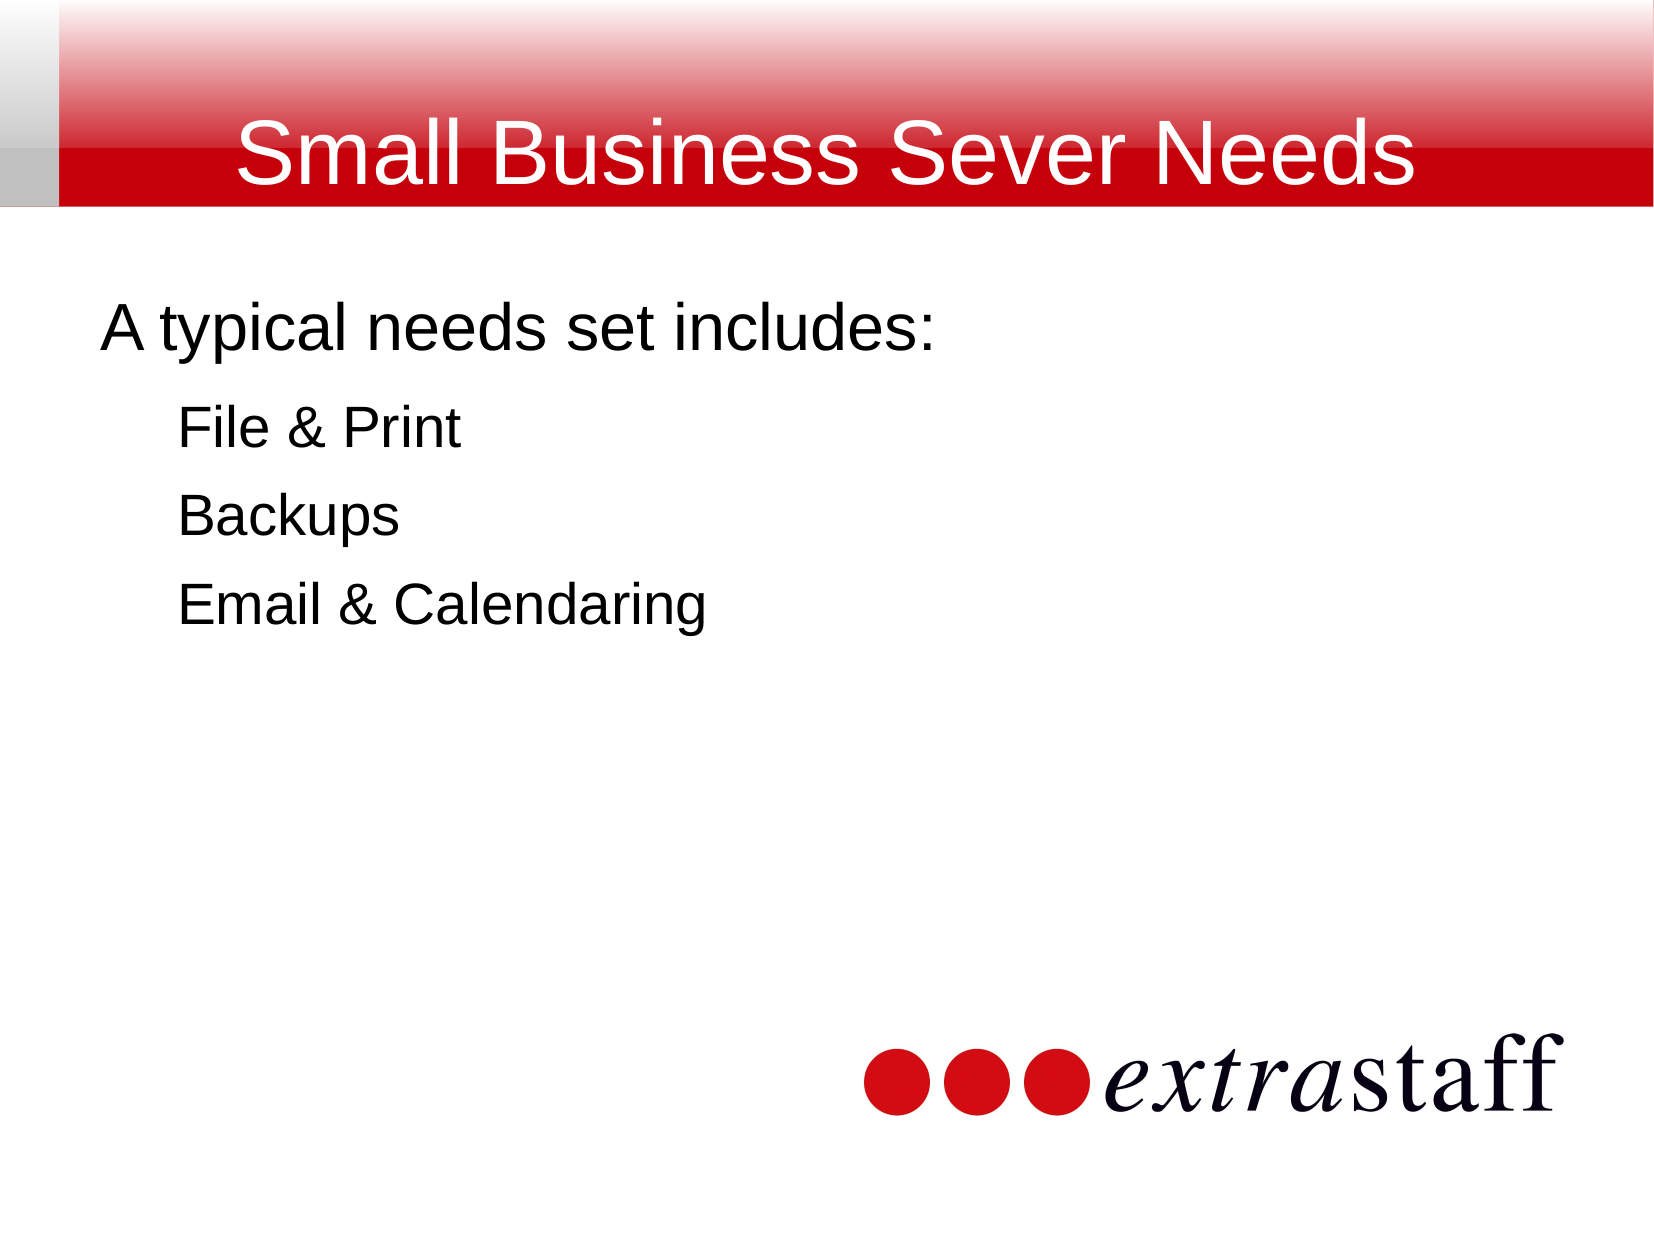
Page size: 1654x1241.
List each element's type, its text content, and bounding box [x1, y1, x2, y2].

picture [863, 1094, 1565, 1116]
list A typical needs set includes: File & Print Backups Email & Calendaring [82, 290, 1571, 1094]
title Small Business Sever Needs [82, 56, 1571, 250]
